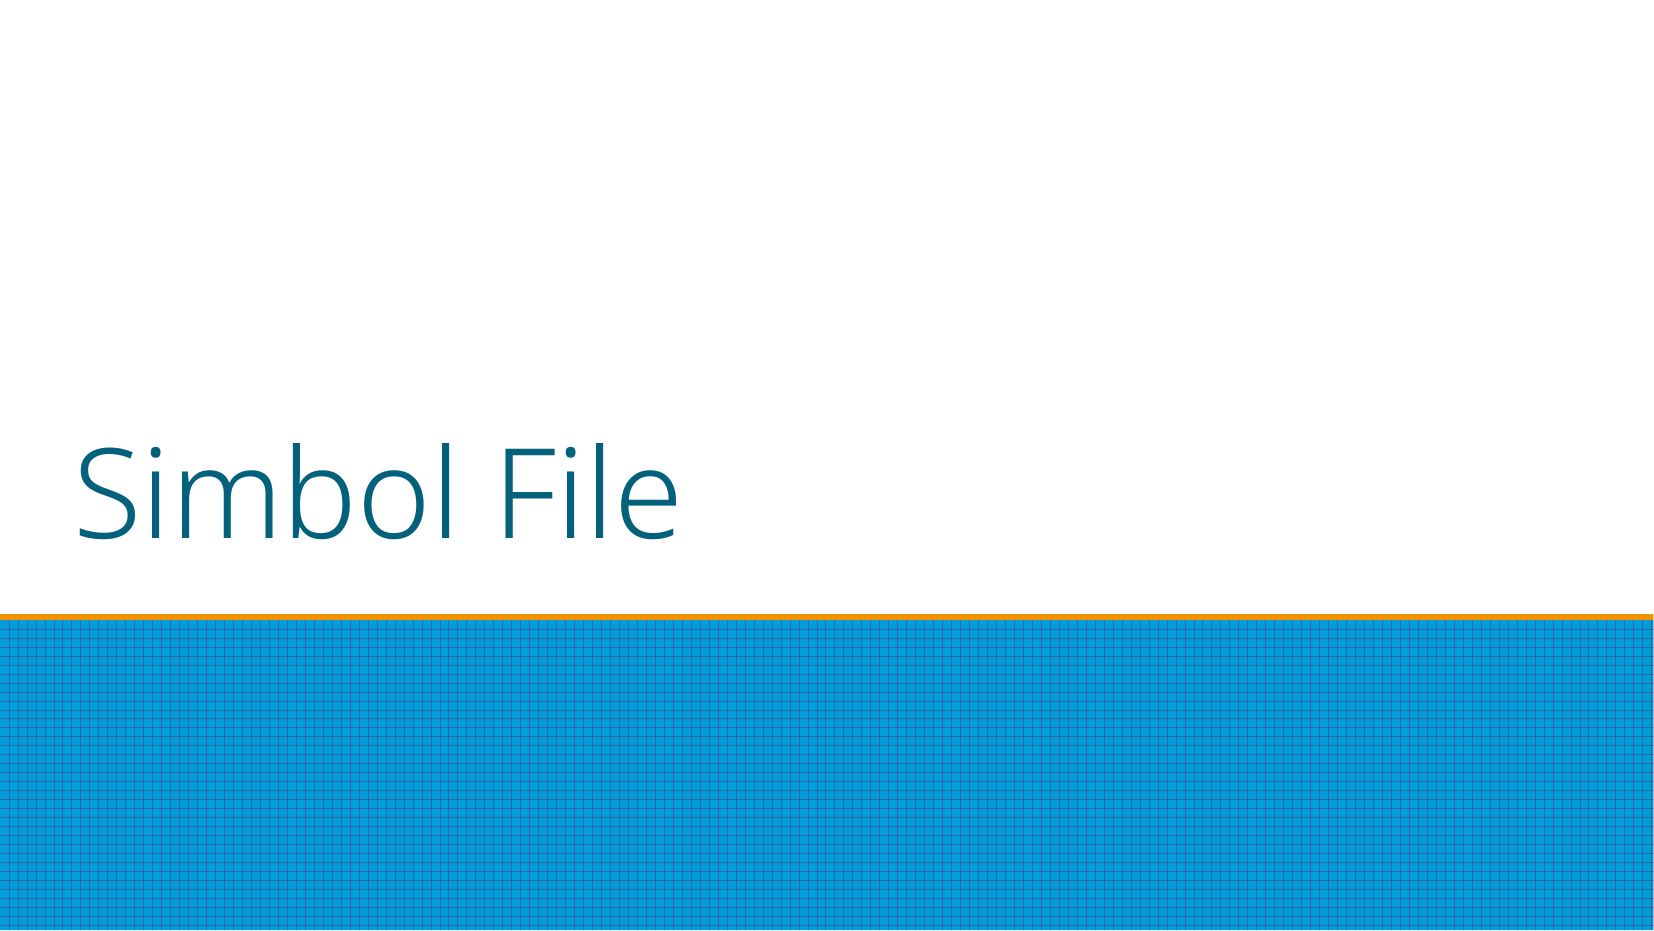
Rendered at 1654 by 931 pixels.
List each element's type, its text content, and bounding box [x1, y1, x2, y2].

title Simbol File [73, 44, 1551, 576]
